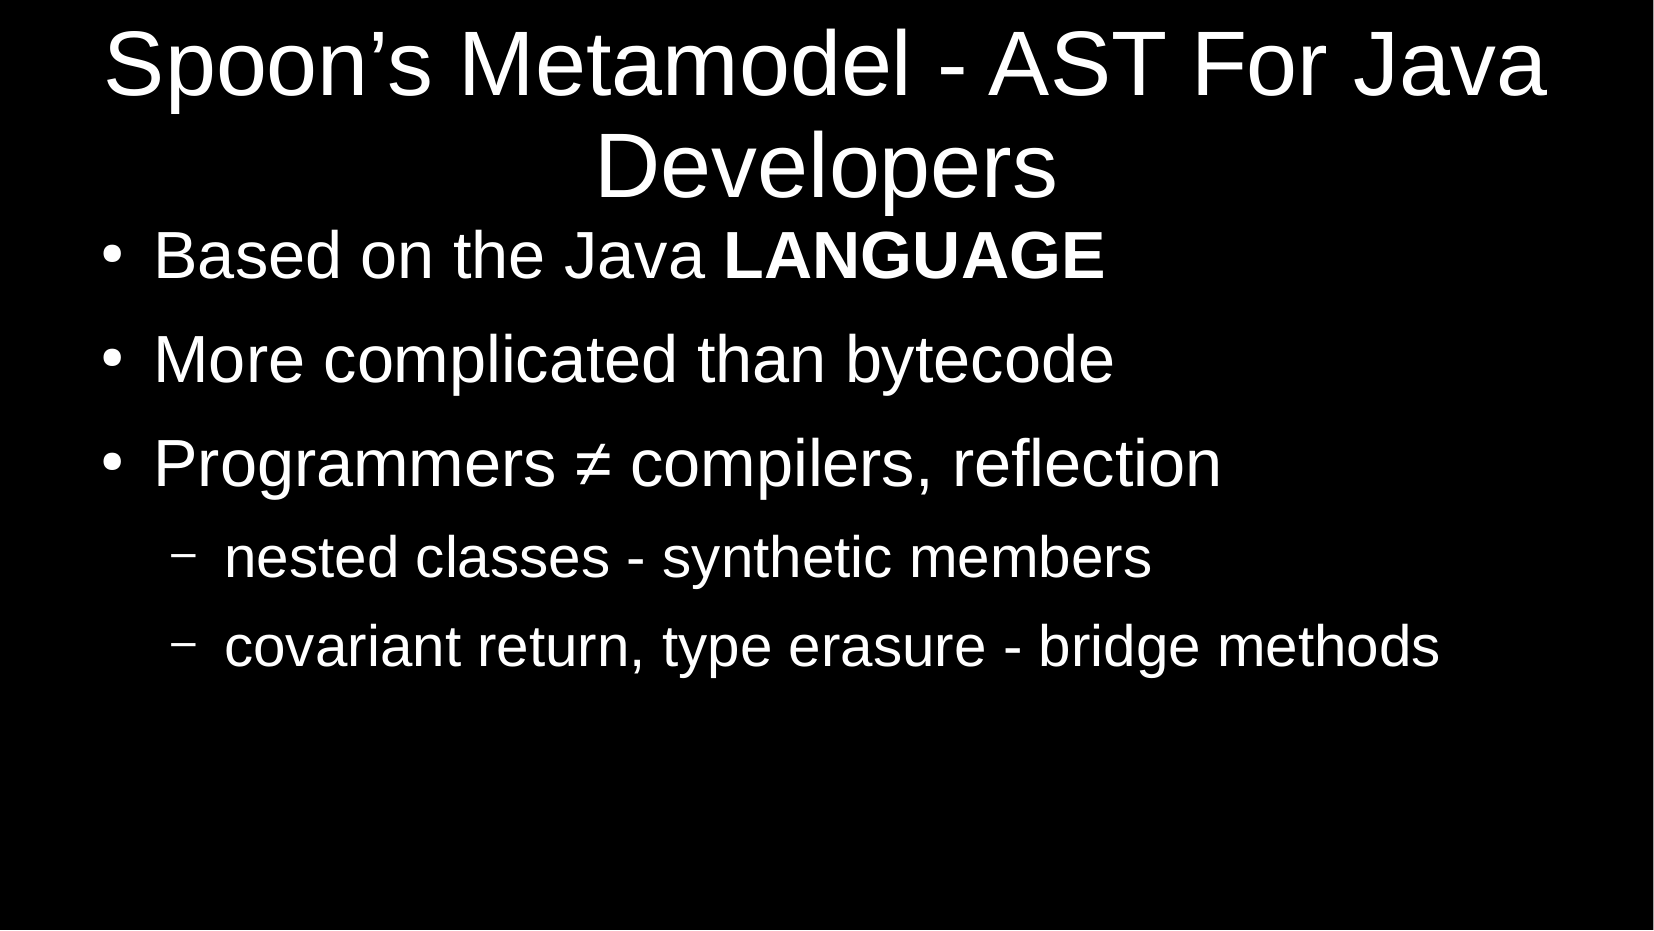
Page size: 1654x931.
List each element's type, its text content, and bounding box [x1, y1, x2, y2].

title Spoon’s Metamodel - AST For Java Developers [82, 12, 1571, 217]
list Based on the Java LANGUAGE More complicated than bytecode Programmers ≠ compilers, reflection nested classes - synthetic members covariant return, type erasure - bridge methods [82, 217, 1571, 758]
